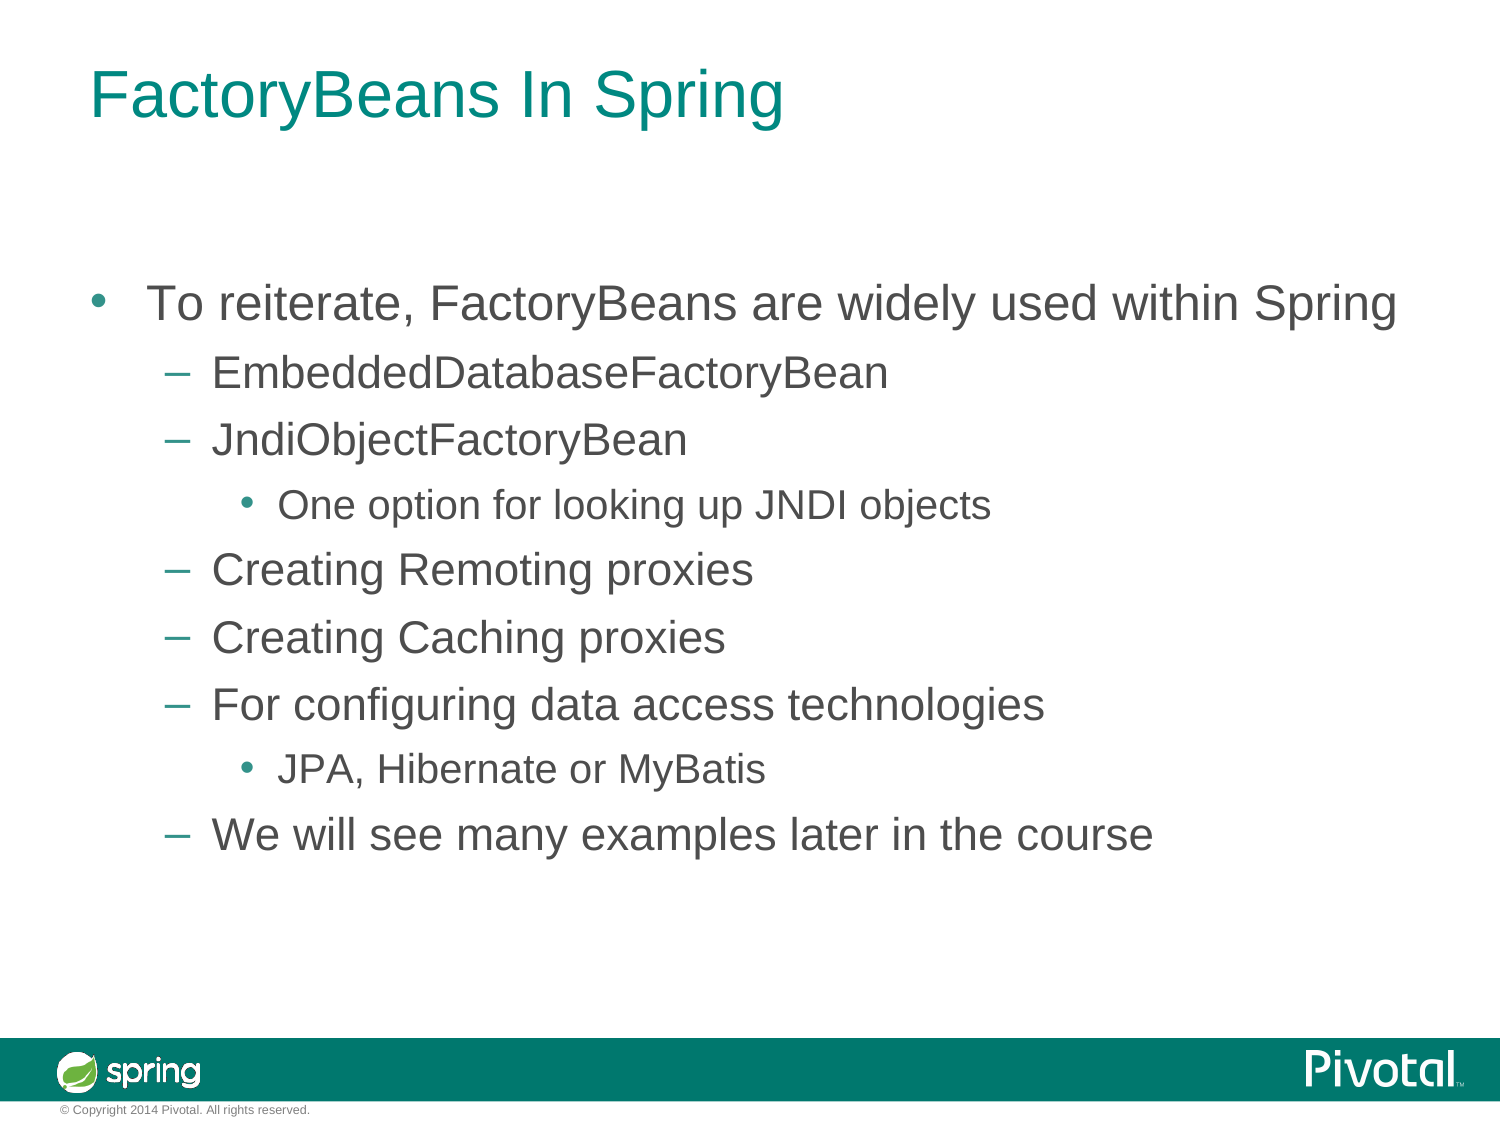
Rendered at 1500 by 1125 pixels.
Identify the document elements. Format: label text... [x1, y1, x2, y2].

list To reiterate, FactoryBeans are widely used within Spring EmbeddedDatabaseFactoryBean JndiObjectFactoryBean One option for looking up JNDI objects Creating Remoting proxies Creating Caching proxies For configuring data access technologies JPA, Hibernate or MyBatis We will see many examples later in the course [75, 262, 1426, 1013]
picture [32, 1041, 210, 1103]
title FactoryBeans In Spring [75, 37, 1426, 225]
picture [1306, 1050, 1464, 1087]
